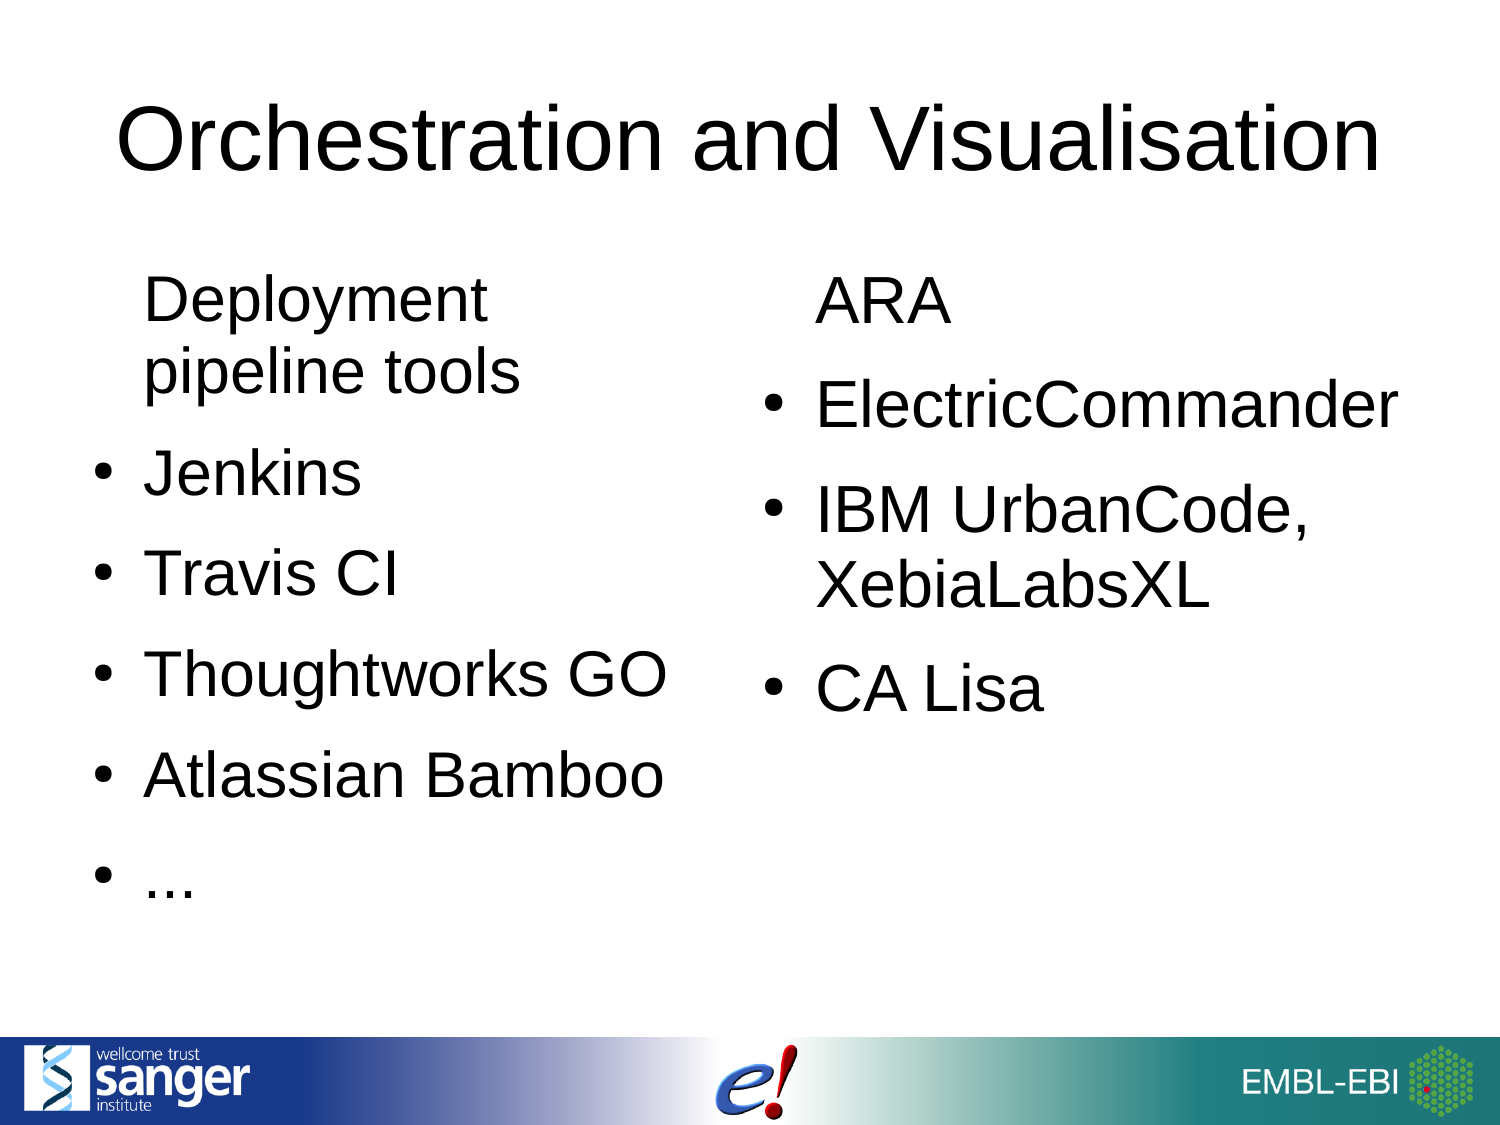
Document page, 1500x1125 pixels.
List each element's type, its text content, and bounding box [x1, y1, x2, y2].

list ARA ElectricCommander IBM UrbanCode, XebiaLabsXL CA Lisa [744, 263, 1406, 916]
list Deployment pipeline tools Jenkins Travis CI Thoughtworks GO Atlassian Bamboo ... [75, 263, 720, 916]
picture [0, 1037, 1500, 1125]
title Orchestration and Visualisation [75, 44, 1425, 233]
